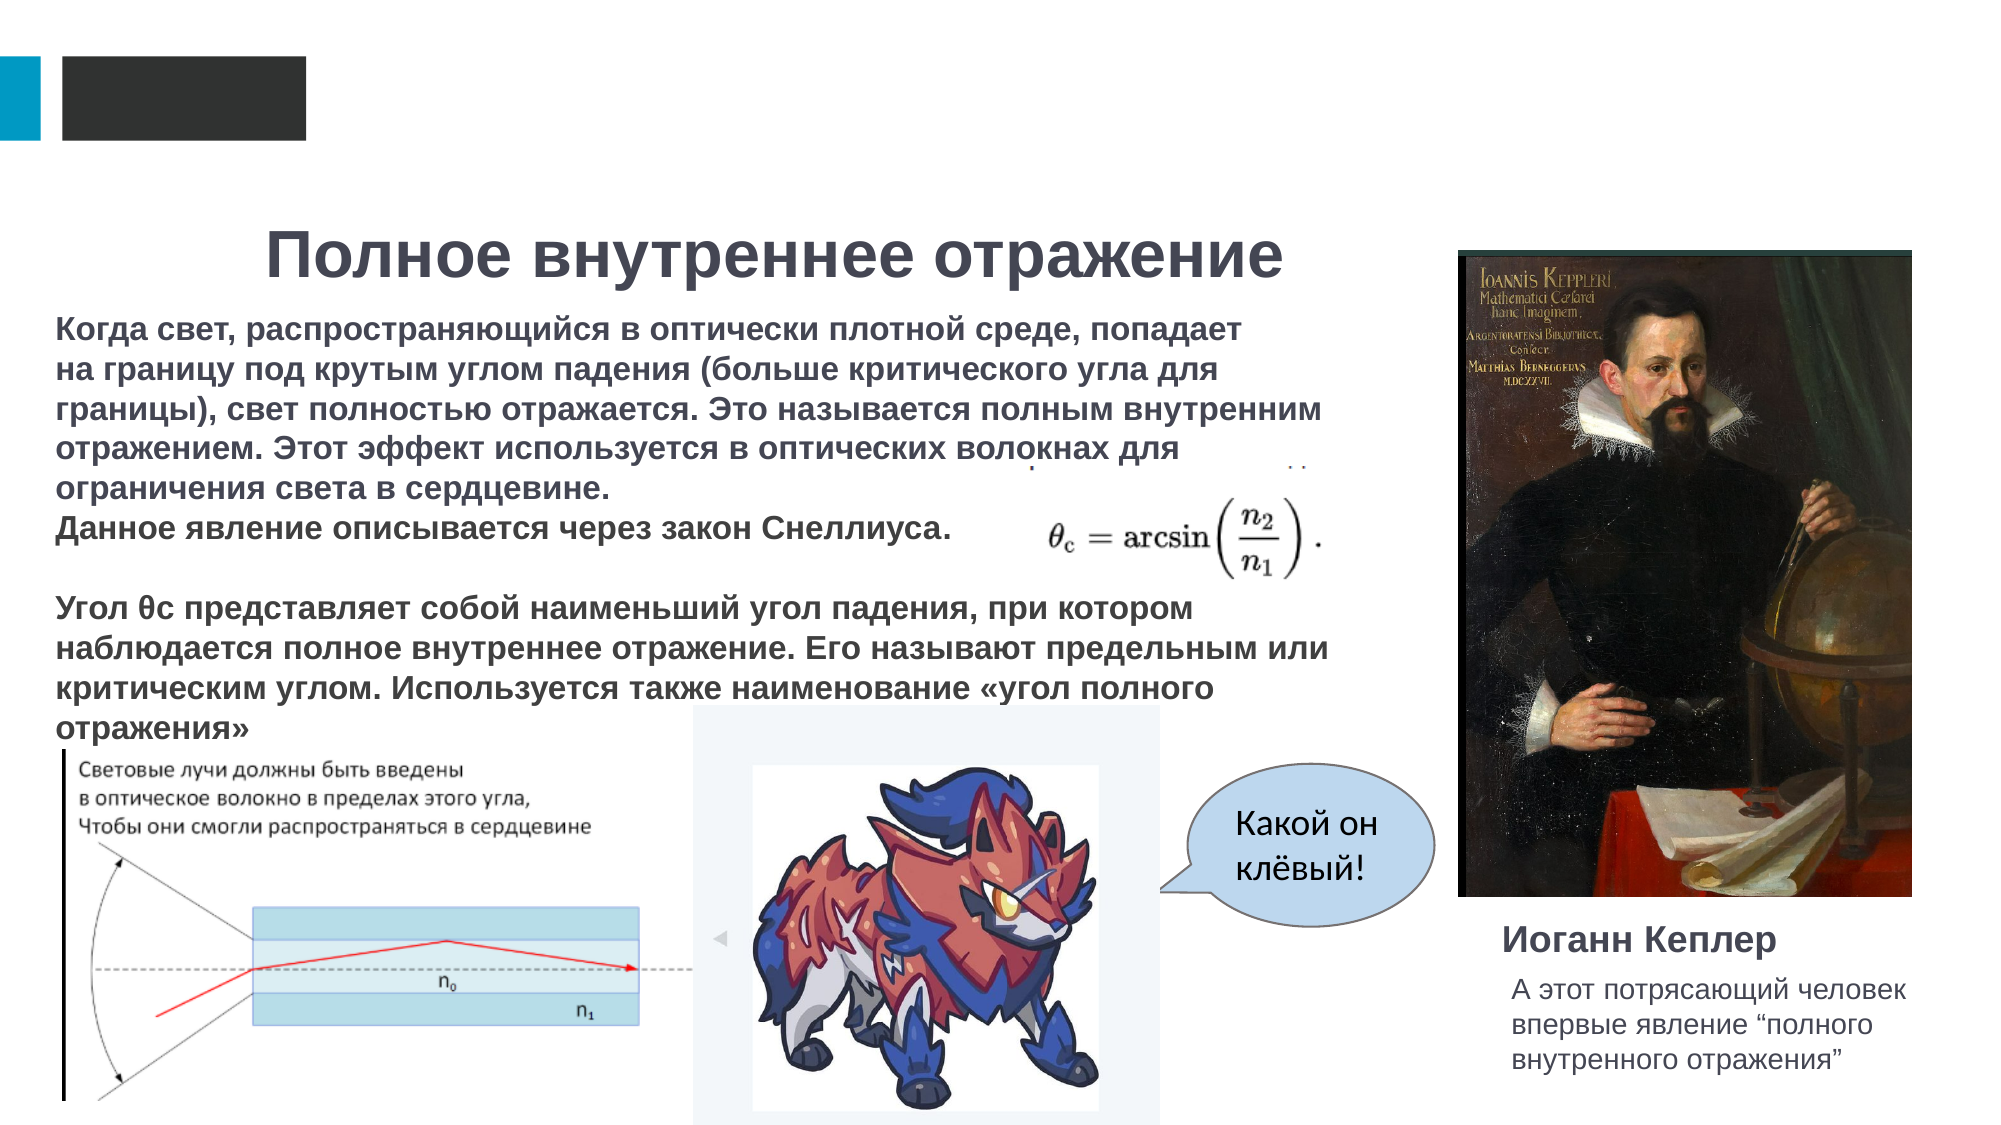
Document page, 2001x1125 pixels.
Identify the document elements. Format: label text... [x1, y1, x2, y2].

picture [1458, 250, 1912, 897]
text_box [62, 56, 307, 141]
text_box Полное внутреннее отражение [250, 203, 1301, 299]
text_box Когда свет, распространяющийся в оптически плотной среде, попадает на границу под крутым углом падения (больше критического угла для границы), свет полностью отражается. Это называется полным внутренним отражением. Этот эффект используется в оптических волокнах для ограничения света в сердцевине. Данное явление описывается через закон Снеллиуса. Угол θc представляет собой наименьший угол падения, при котором наблюдается полное внутреннее отражение. Его называют предельным или критическим углом. Используется также наименование «угол полного отражения» [40, 299, 1419, 844]
text_box Какой он клёвый! [1220, 790, 1433, 896]
text_box А этот потрясающий человек впервые явление “полного внутренного отражения” [1496, 962, 1975, 1083]
picture [62, 705, 1160, 1125]
picture [1000, 466, 1338, 588]
text_box Иоганн Кеплер [1486, 907, 1793, 968]
text_box [0, 56, 41, 141]
text_box [1160, 763, 1408, 927]
